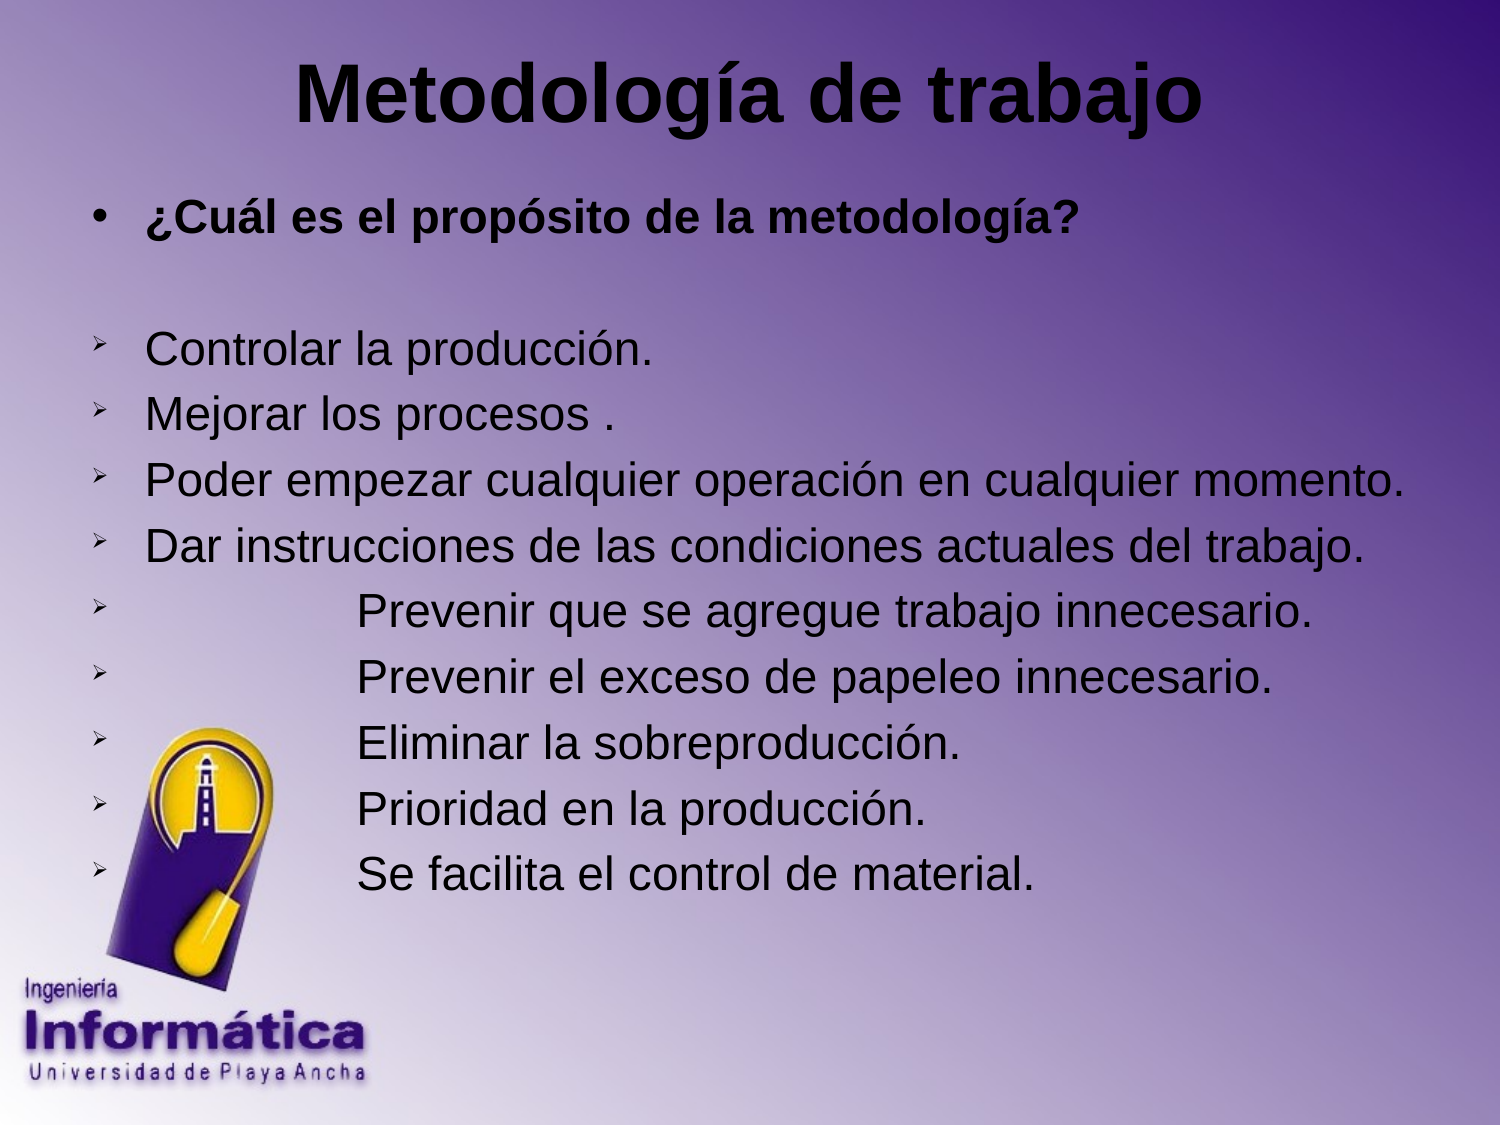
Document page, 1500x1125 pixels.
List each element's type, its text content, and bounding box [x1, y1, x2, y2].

title Metodología de trabajo [75, 31, 1426, 247]
list ¿Cuál es el propósito de la metodología? Controlar la producción. Mejorar los procesos . Poder empezar cualquier operación en cualquier momento. Dar instrucciones de las condiciones actuales del trabajo. Prevenir que se agregue trabajo innecesario. Prevenir el exceso de papeleo innecesario. Eliminar la sobreproducción. Prioridad en la producción. Se facilita el control de material. [76, 184, 1427, 928]
picture [0, 0, 1500, 1125]
